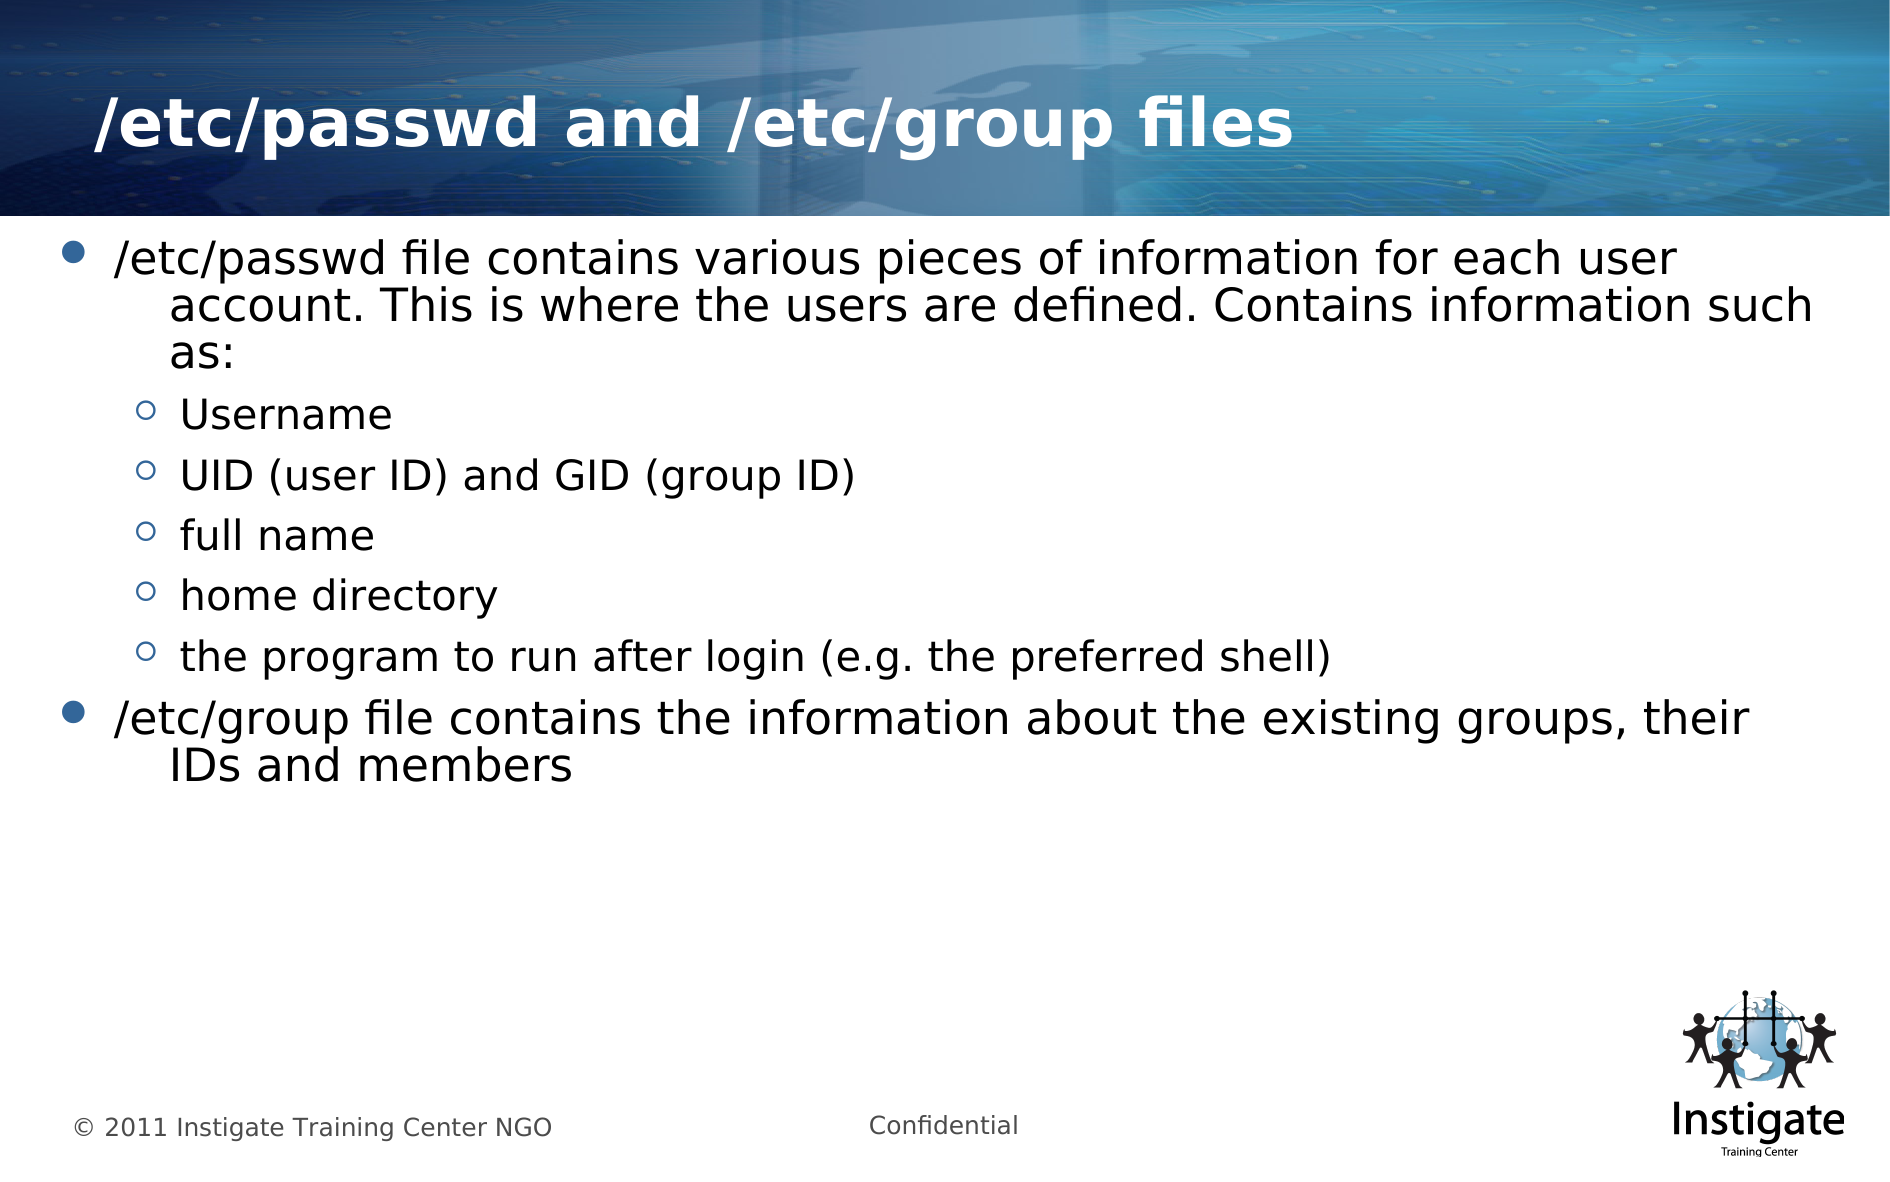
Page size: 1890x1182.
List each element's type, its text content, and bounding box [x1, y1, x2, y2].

title /etc/passwd and /etc/group files [94, 54, 1793, 210]
list /etc/passwd file contains various pieces of information for each user account. This is where the users are defined. Contains information such as: Username UID (user ID) and GID (group ID) full name home directory the program to run after login (e.g. the preferred shell) /etc/group file contains the information about the existing groups, their IDs and members [59, 236, 1831, 1001]
picture [0, 0, 1890, 216]
picture [1674, 990, 1844, 1157]
